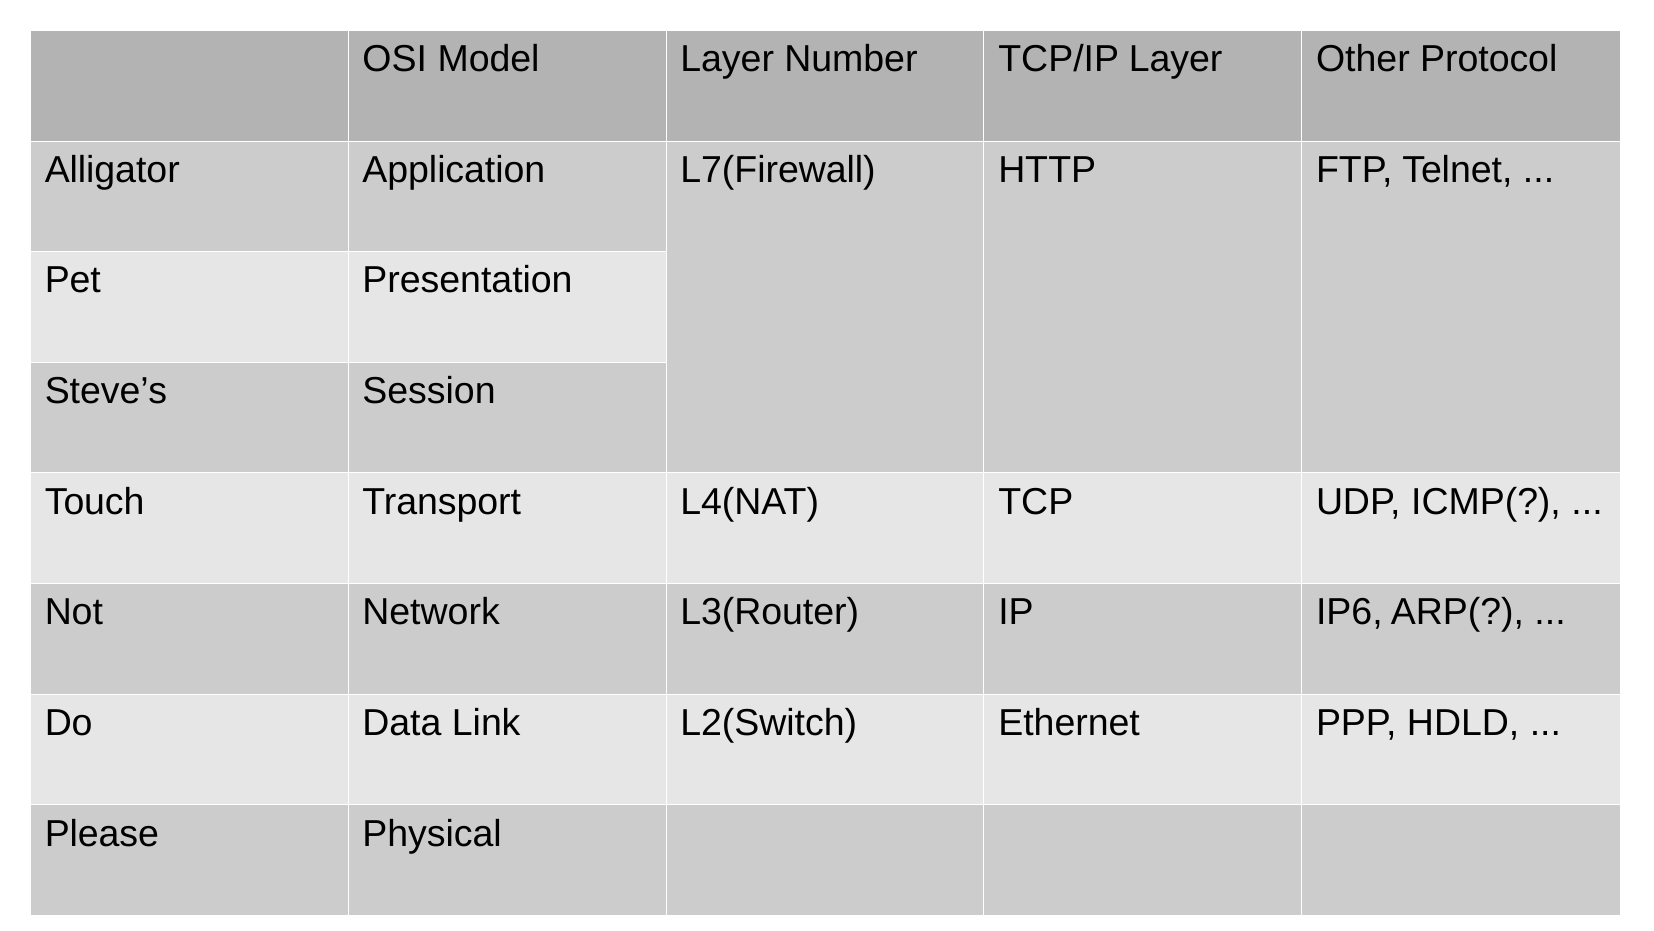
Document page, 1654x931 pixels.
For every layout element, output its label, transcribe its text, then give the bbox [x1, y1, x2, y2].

table_header Layer Number [667, 31, 983, 141]
table_cell Touch [31, 473, 348, 583]
table_cell Data Link [349, 695, 666, 804]
table_cell [984, 805, 1301, 915]
table_cell Alligator [31, 142, 348, 251]
table_cell FTP, Telnet, ... [1302, 142, 1620, 472]
table_cell TCP [984, 473, 1301, 583]
table_cell Application [349, 142, 666, 251]
table_cell Session [349, 363, 666, 472]
table_cell L4(NAT) [667, 473, 983, 583]
table_cell PPP, HDLD, ... [1302, 695, 1620, 804]
table_cell Not [31, 584, 348, 694]
table_cell HTTP [984, 142, 1301, 472]
table_cell Ethernet [984, 695, 1301, 804]
table_header TCP/IP Layer [984, 31, 1301, 141]
table_cell IP6, ARP(?), ... [1302, 584, 1620, 694]
table_cell IP [984, 584, 1301, 694]
table_cell Transport [349, 473, 666, 583]
table_cell Network [349, 584, 666, 694]
table_header OSI Model [349, 31, 666, 141]
table_cell Pet [31, 252, 348, 362]
table_cell UDP, ICMP(?), ... [1302, 473, 1620, 583]
table_cell Please [31, 805, 348, 915]
table_cell L7(Firewall) [667, 142, 983, 472]
table_cell [1302, 805, 1620, 915]
table_cell L2(Switch) [667, 695, 983, 804]
table_cell Physical [349, 805, 666, 915]
table_header Other Protocol [1302, 31, 1620, 141]
table_cell L3(Router) [667, 584, 983, 694]
table_cell [667, 805, 983, 915]
table_cell Steve’s [31, 363, 348, 472]
table_cell Presentation [349, 252, 666, 362]
table_cell Do [31, 695, 348, 804]
table_header [31, 31, 348, 141]
